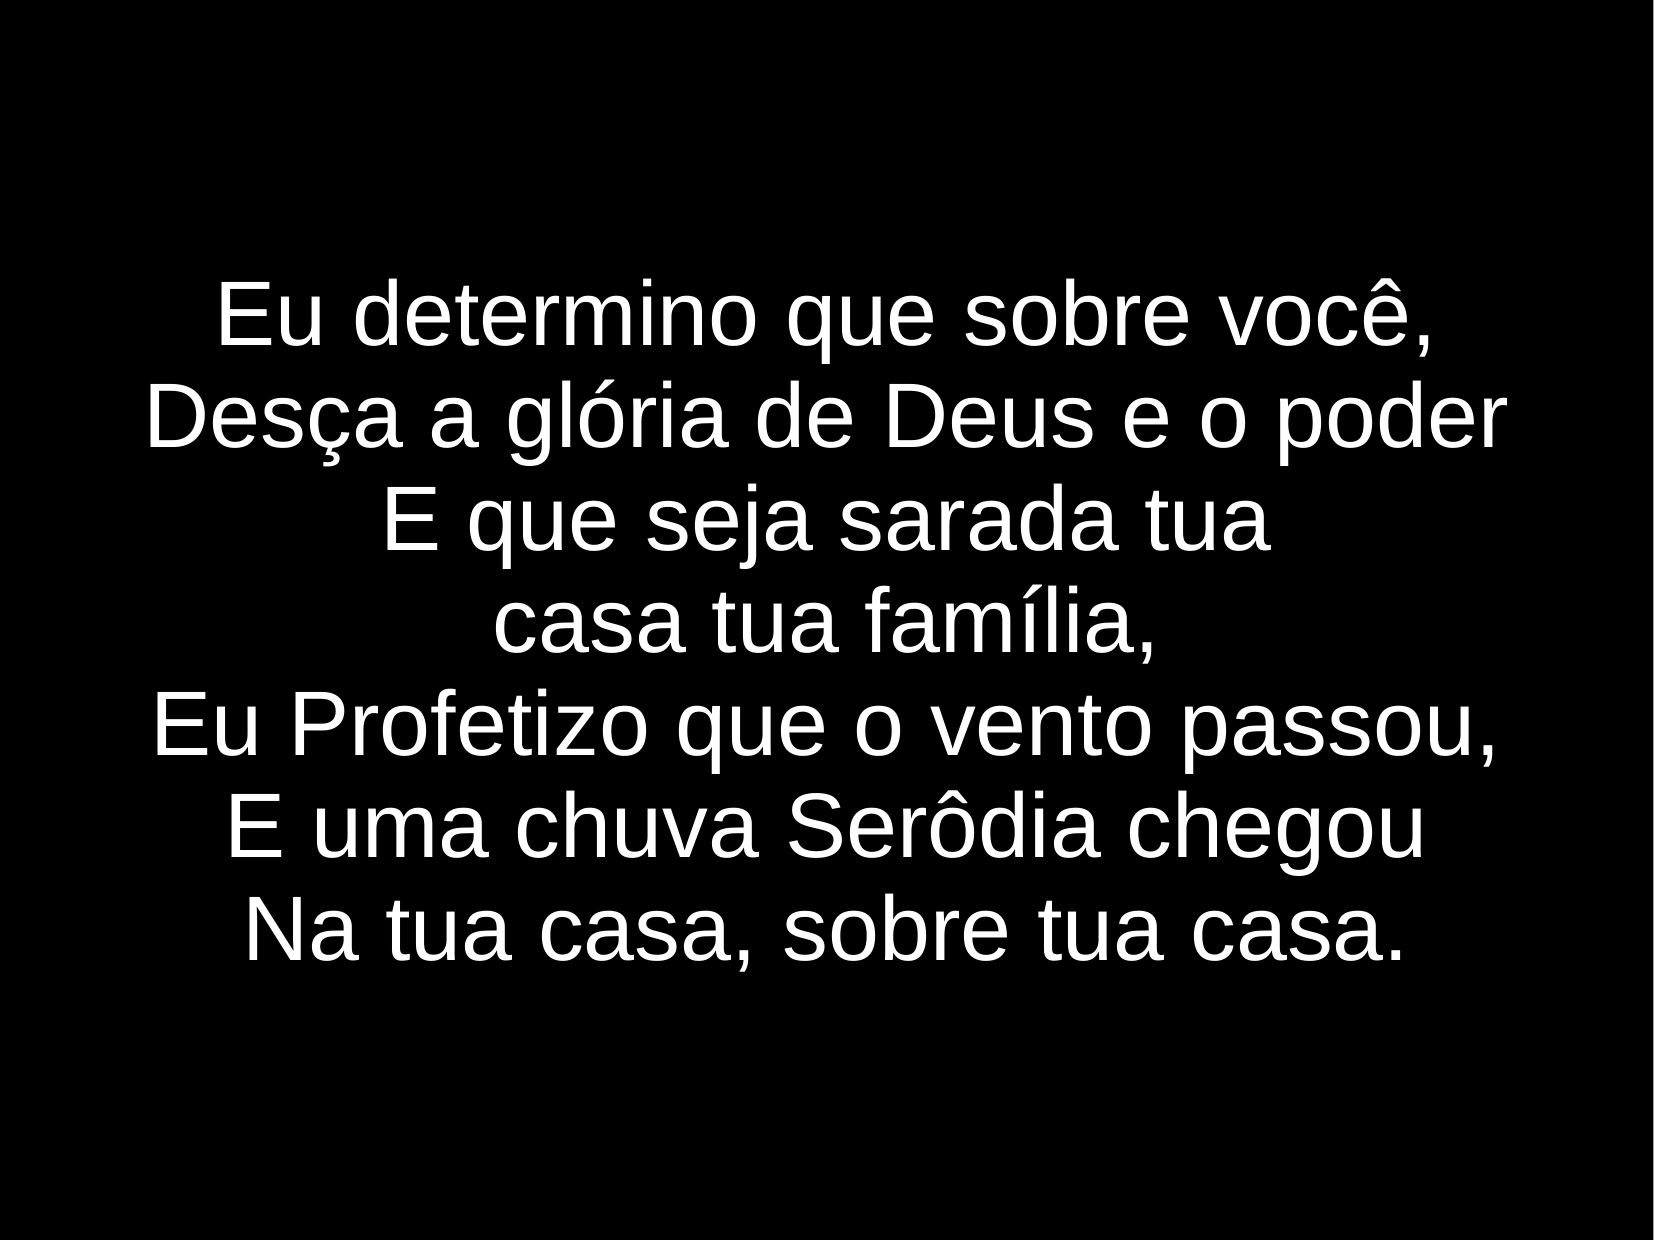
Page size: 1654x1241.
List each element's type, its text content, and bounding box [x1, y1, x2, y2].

subtitle Eu determino que sobre você, Desça a glória de Deus e o poder E que seja sarada tua casa tua família, Eu Profetizo que o vento passou, E uma chuva Serôdia chegou Na tua casa, sobre tua casa. [35, 49, 1619, 1193]
